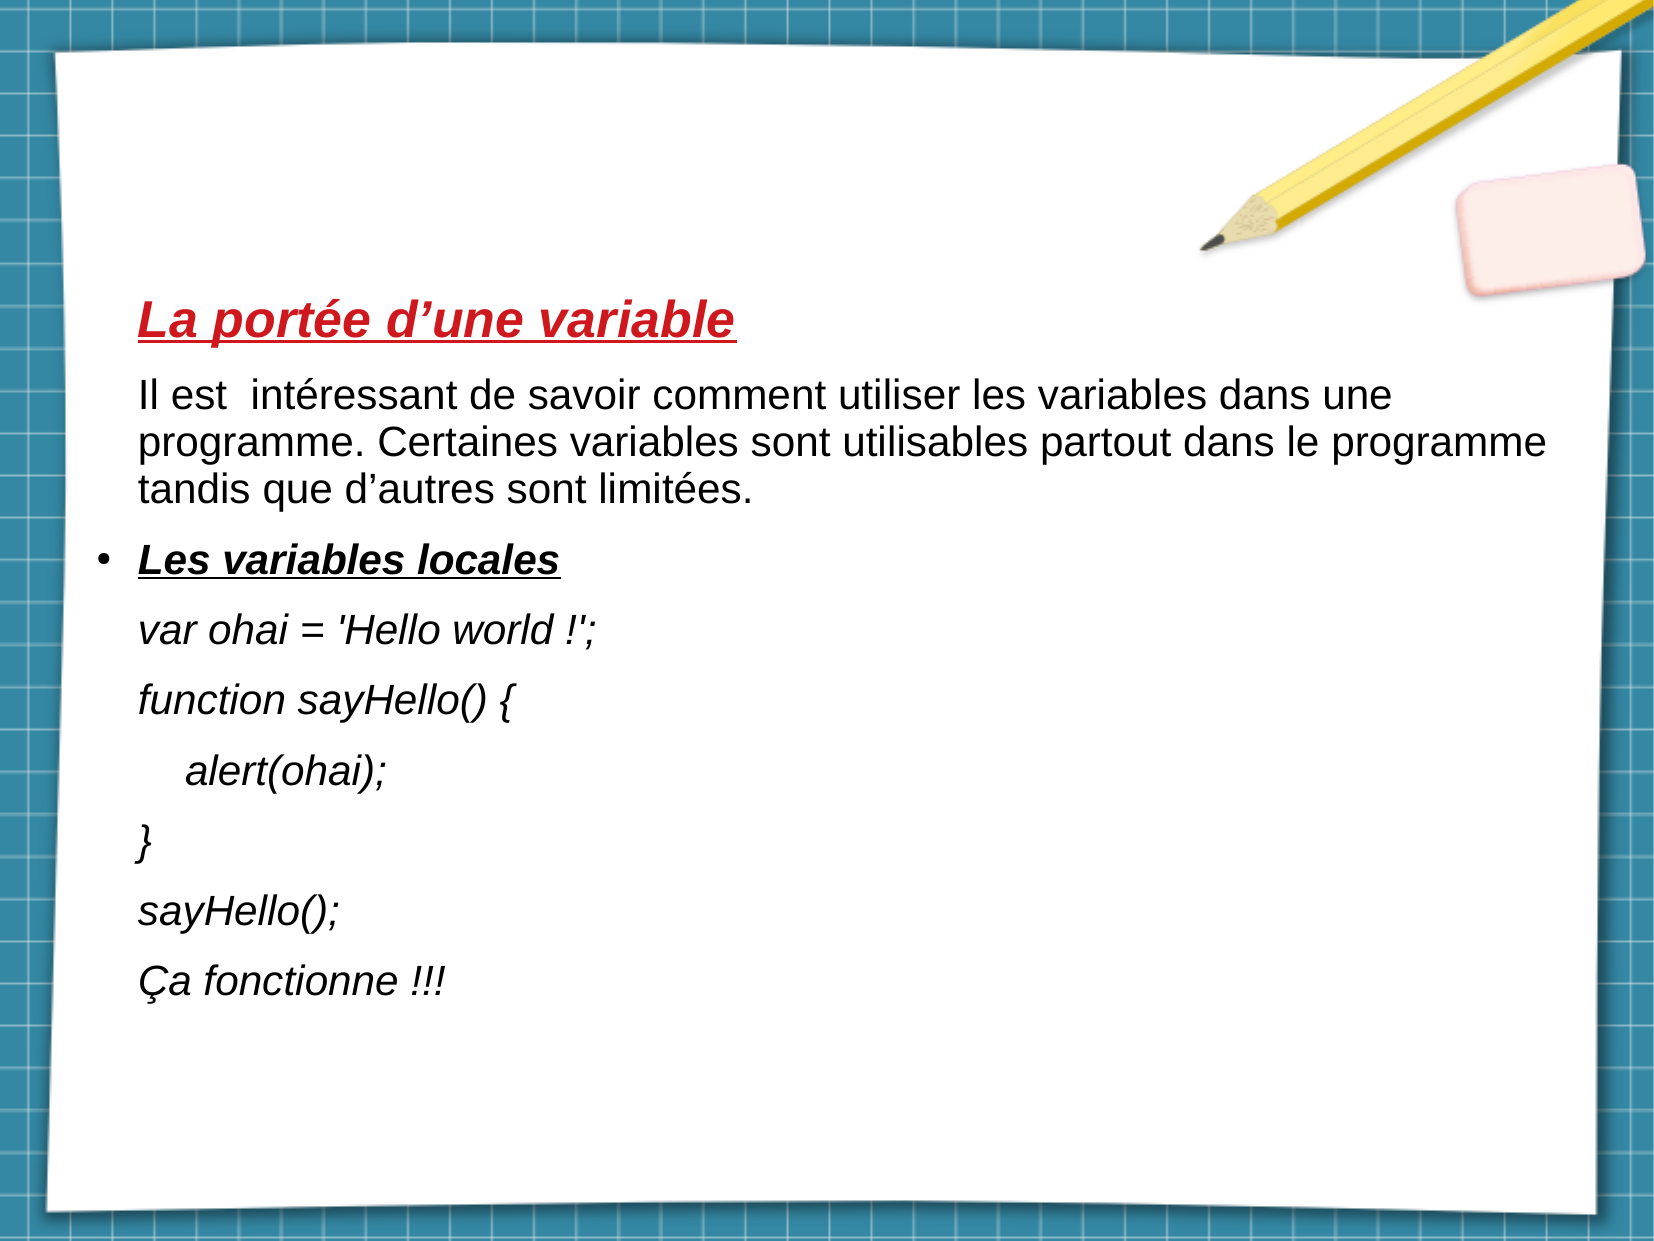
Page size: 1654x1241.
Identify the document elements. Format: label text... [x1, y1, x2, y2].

list La portée d’une variable Il est intéressant de savoir comment utiliser les variables dans une programme. Certaines variables sont utilisables partout dans le programme tandis que d’autres sont limitées. Les variables locales var ohai = 'Hello world !'; function sayHello() { alert(ohai); } sayHello(); Ça fonctionne !!! [82, 290, 1571, 1010]
picture [0, 0, 1654, 1241]
